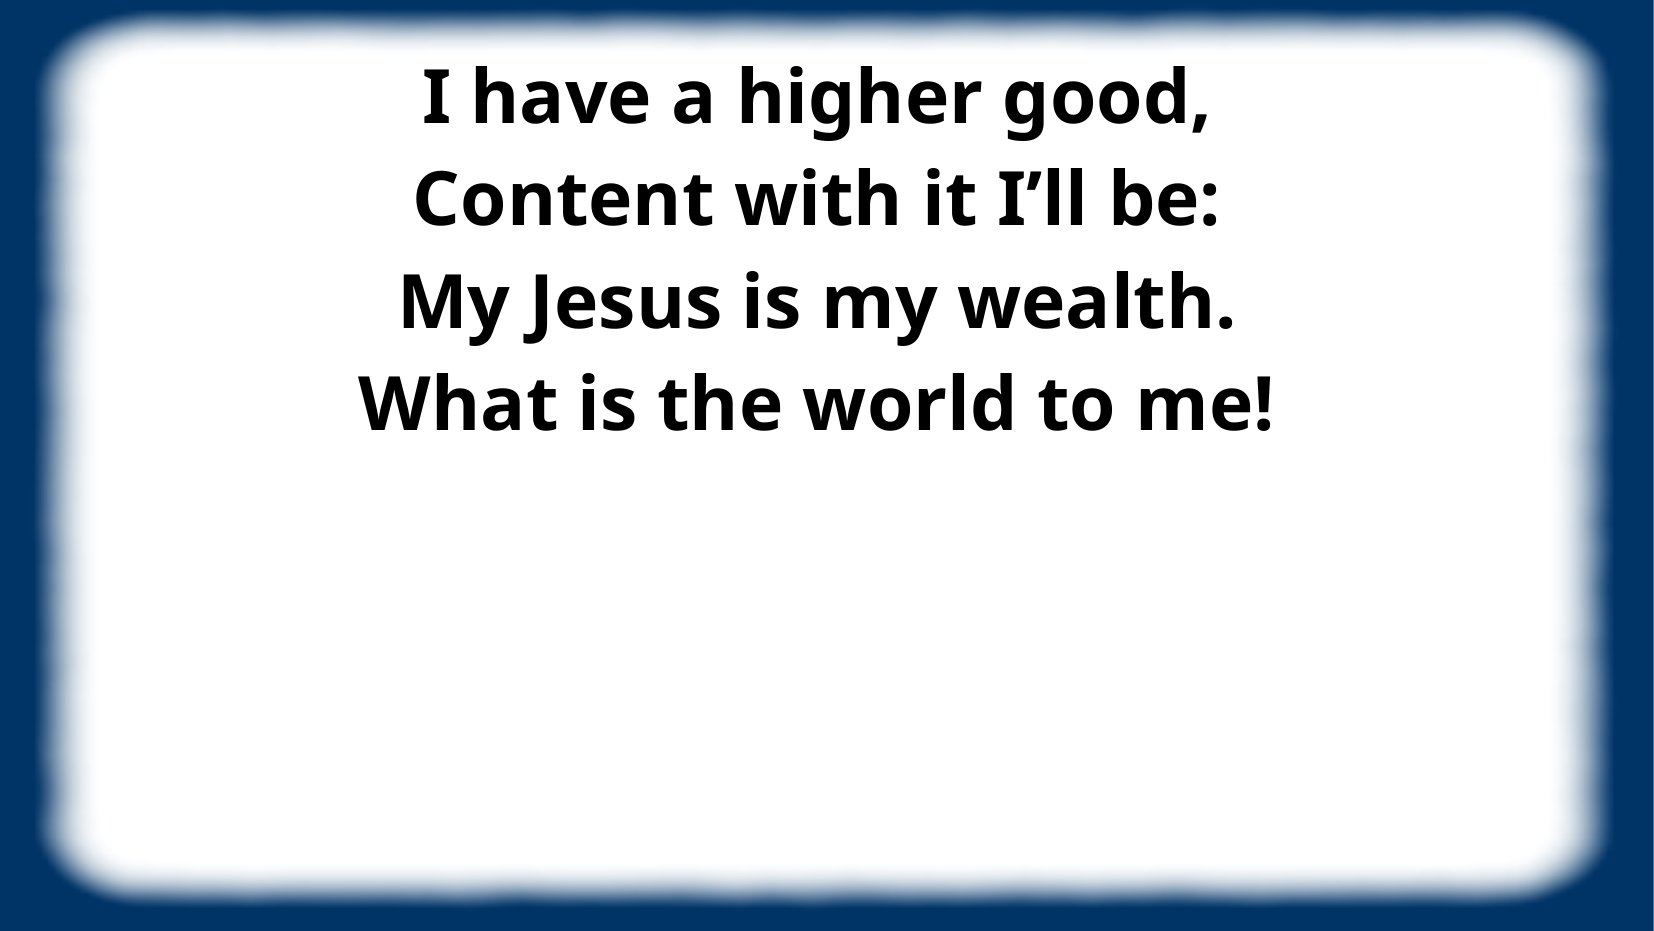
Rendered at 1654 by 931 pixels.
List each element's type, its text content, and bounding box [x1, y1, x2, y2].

text_box I have a higher good, Content with it I’ll be: My Jesus is my wealth. What is the world to me! [75, 35, 1561, 451]
picture [0, 0, 1654, 931]
